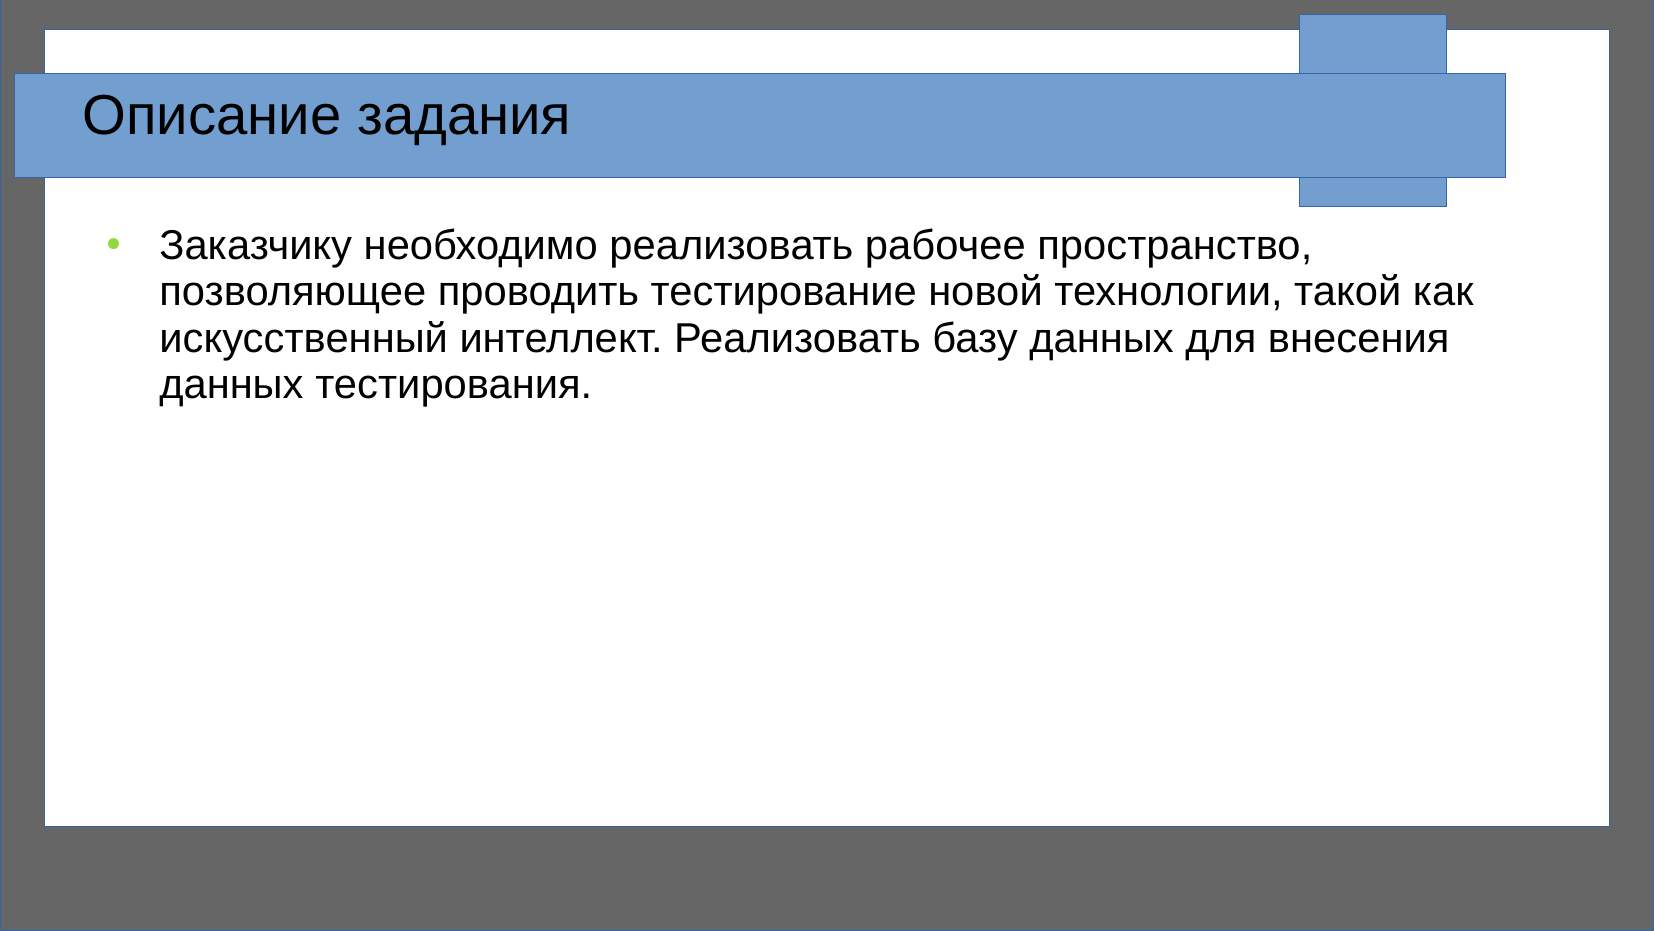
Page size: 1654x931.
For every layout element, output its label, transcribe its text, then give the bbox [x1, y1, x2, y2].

title Описание задания [82, 37, 1571, 193]
list Заказчику необходимо реализовать рабочее пространство, позволяющее проводить тестирование новой технологии, такой как искусственный интеллект. Реализовать базу данных для внесения данных тестирования. [88, 221, 1565, 813]
